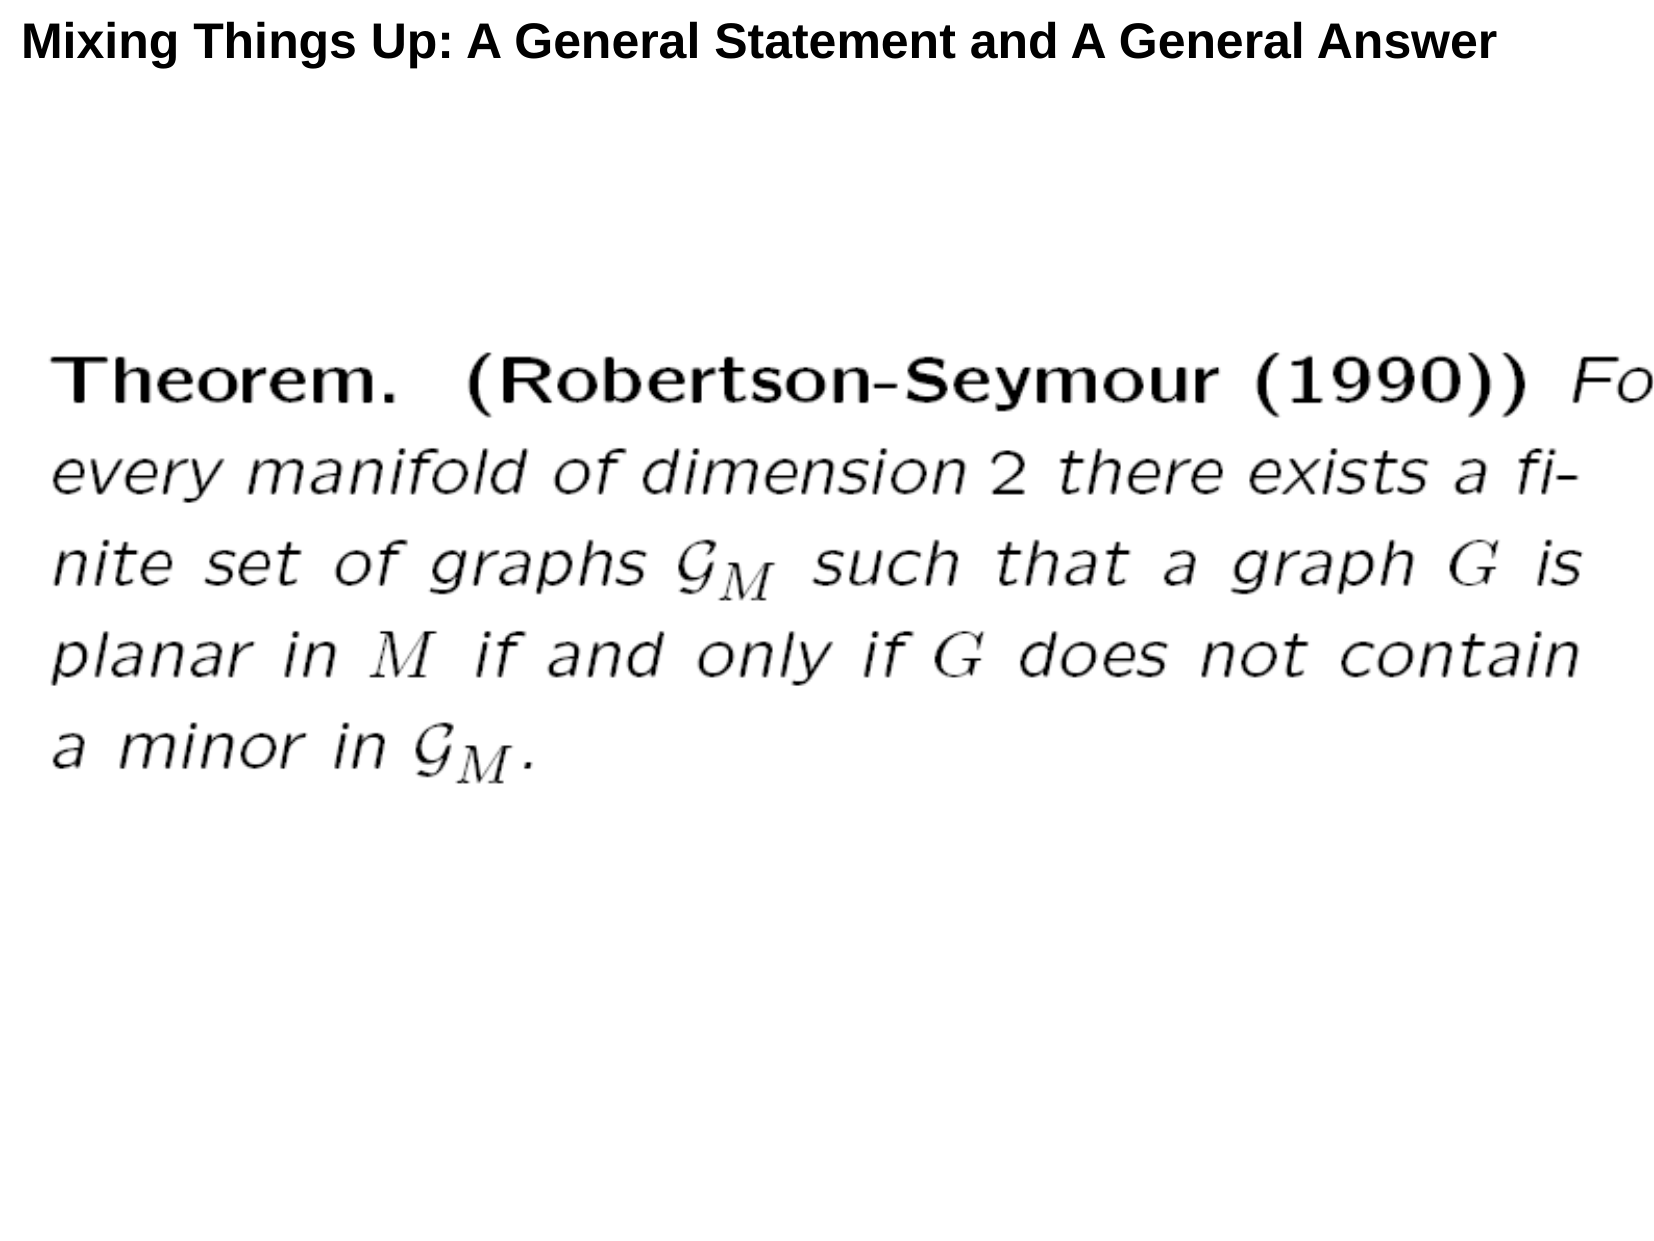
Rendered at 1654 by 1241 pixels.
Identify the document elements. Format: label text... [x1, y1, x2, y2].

picture [37, 343, 1654, 819]
text_box Mixing Things Up: A General Statement and A General Answer [6, 6, 1654, 79]
